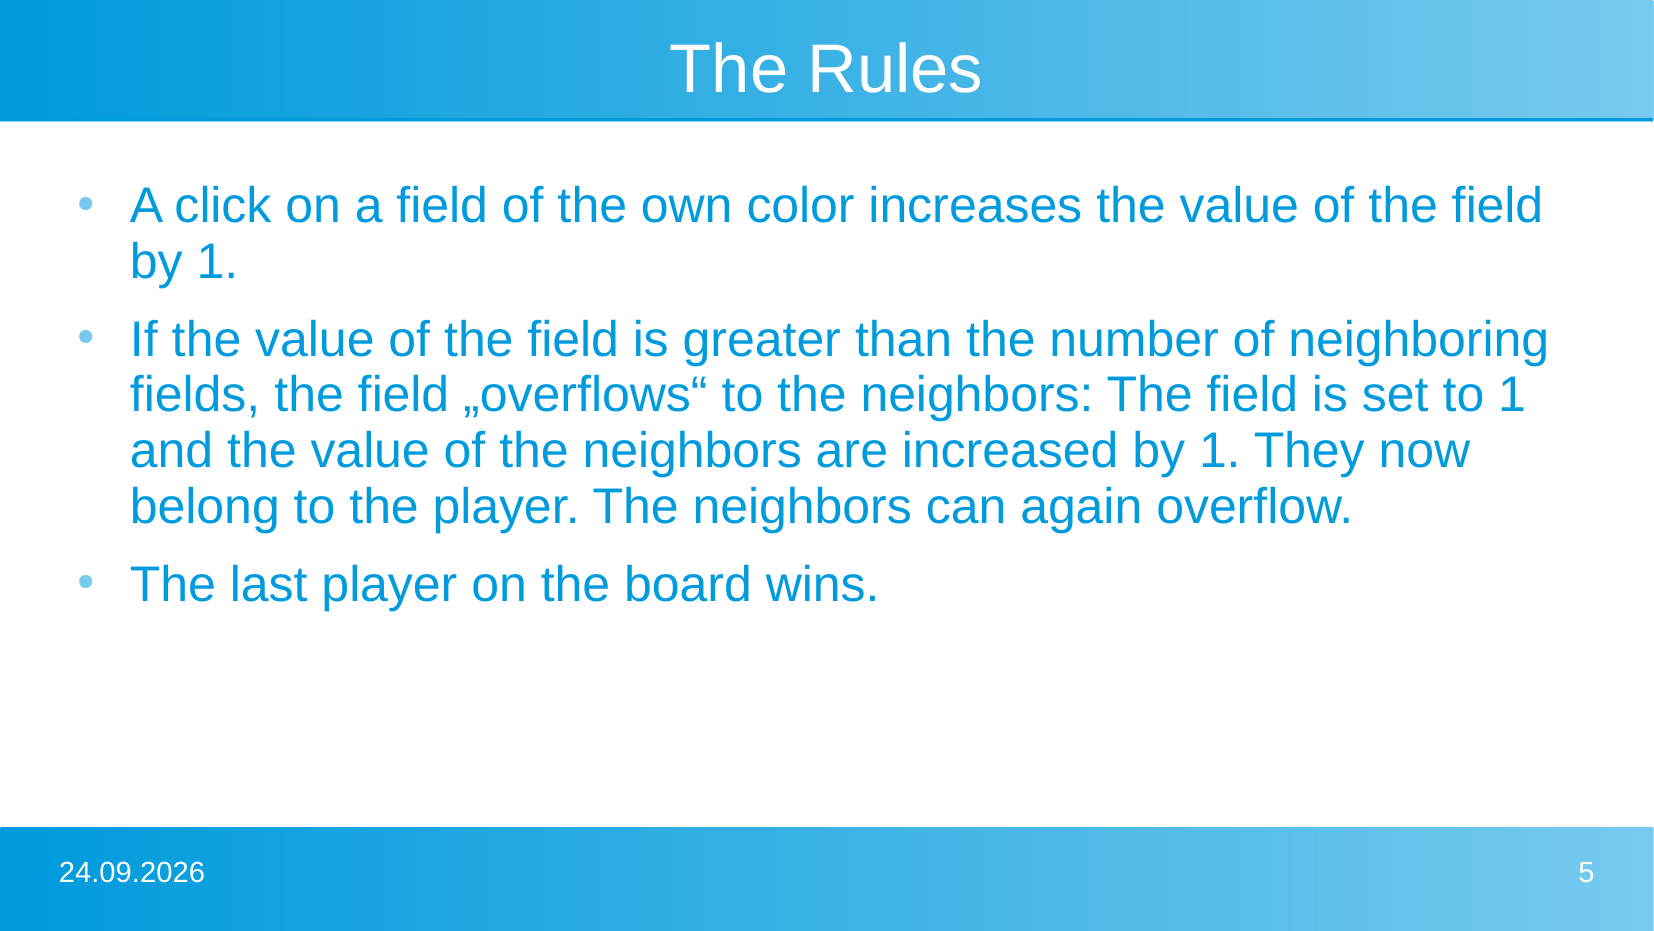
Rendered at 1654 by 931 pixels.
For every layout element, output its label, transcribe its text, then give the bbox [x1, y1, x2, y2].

title The Rules [59, 29, 1595, 108]
list A click on a field of the own color increases the value of the field by 1. If the value of the field is greater than the number of neighboring fields, the field „overflows“ to the neighbors: The field is set to 1 and the value of the neighbors are increased by 1. They now belong to the player. The neighbors can again overflow. The last player on the board wins. [59, 177, 1595, 768]
